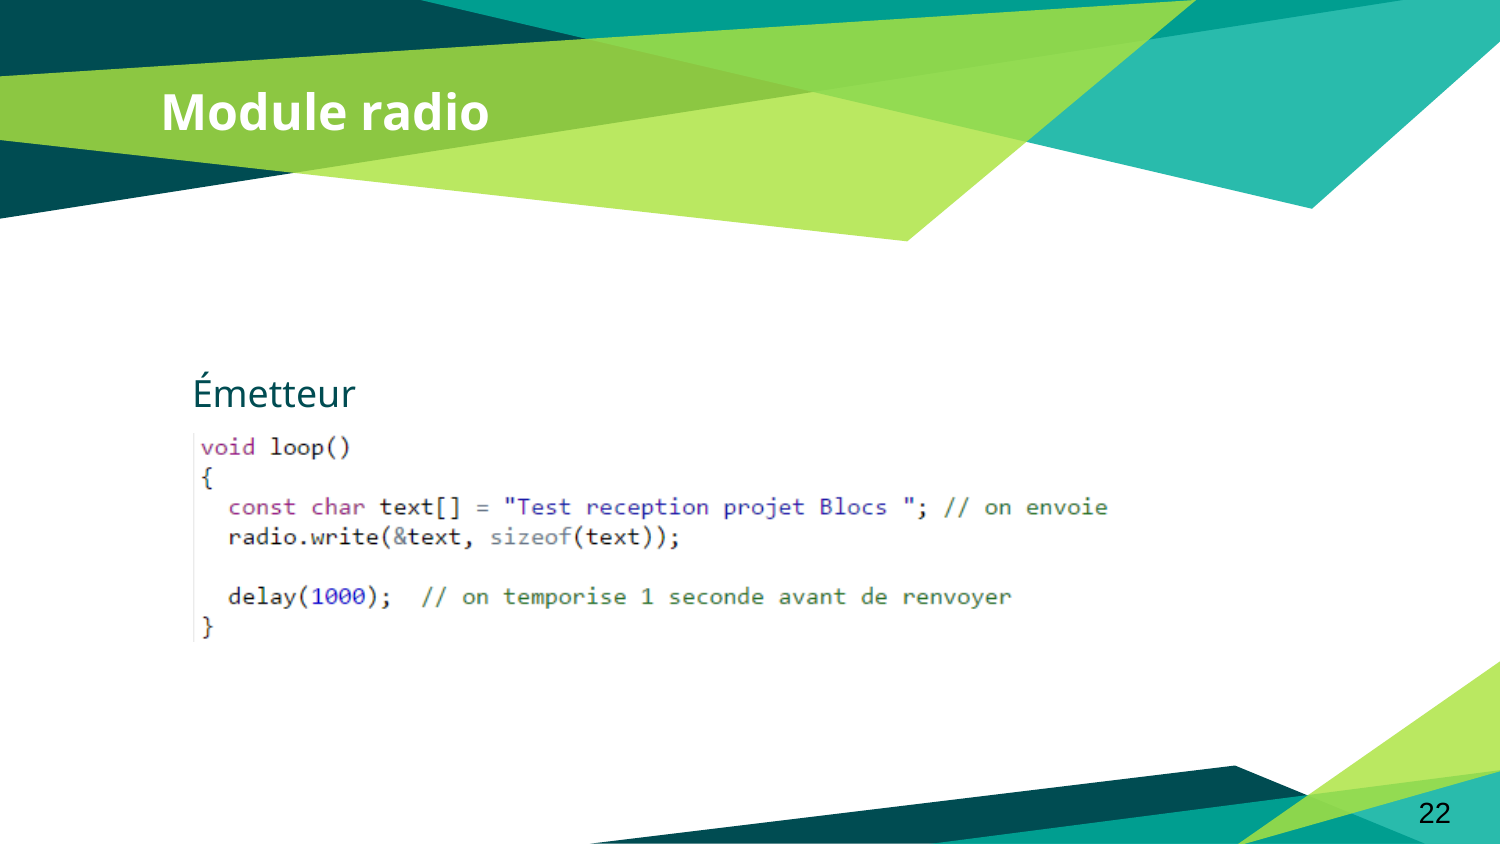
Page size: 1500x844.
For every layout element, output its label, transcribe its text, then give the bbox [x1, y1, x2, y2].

picture [193, 433, 1134, 642]
slide_number <number> [1403, 779, 1494, 844]
title Module radio [145, 65, 1355, 206]
list Émetteur [177, 355, 762, 442]
